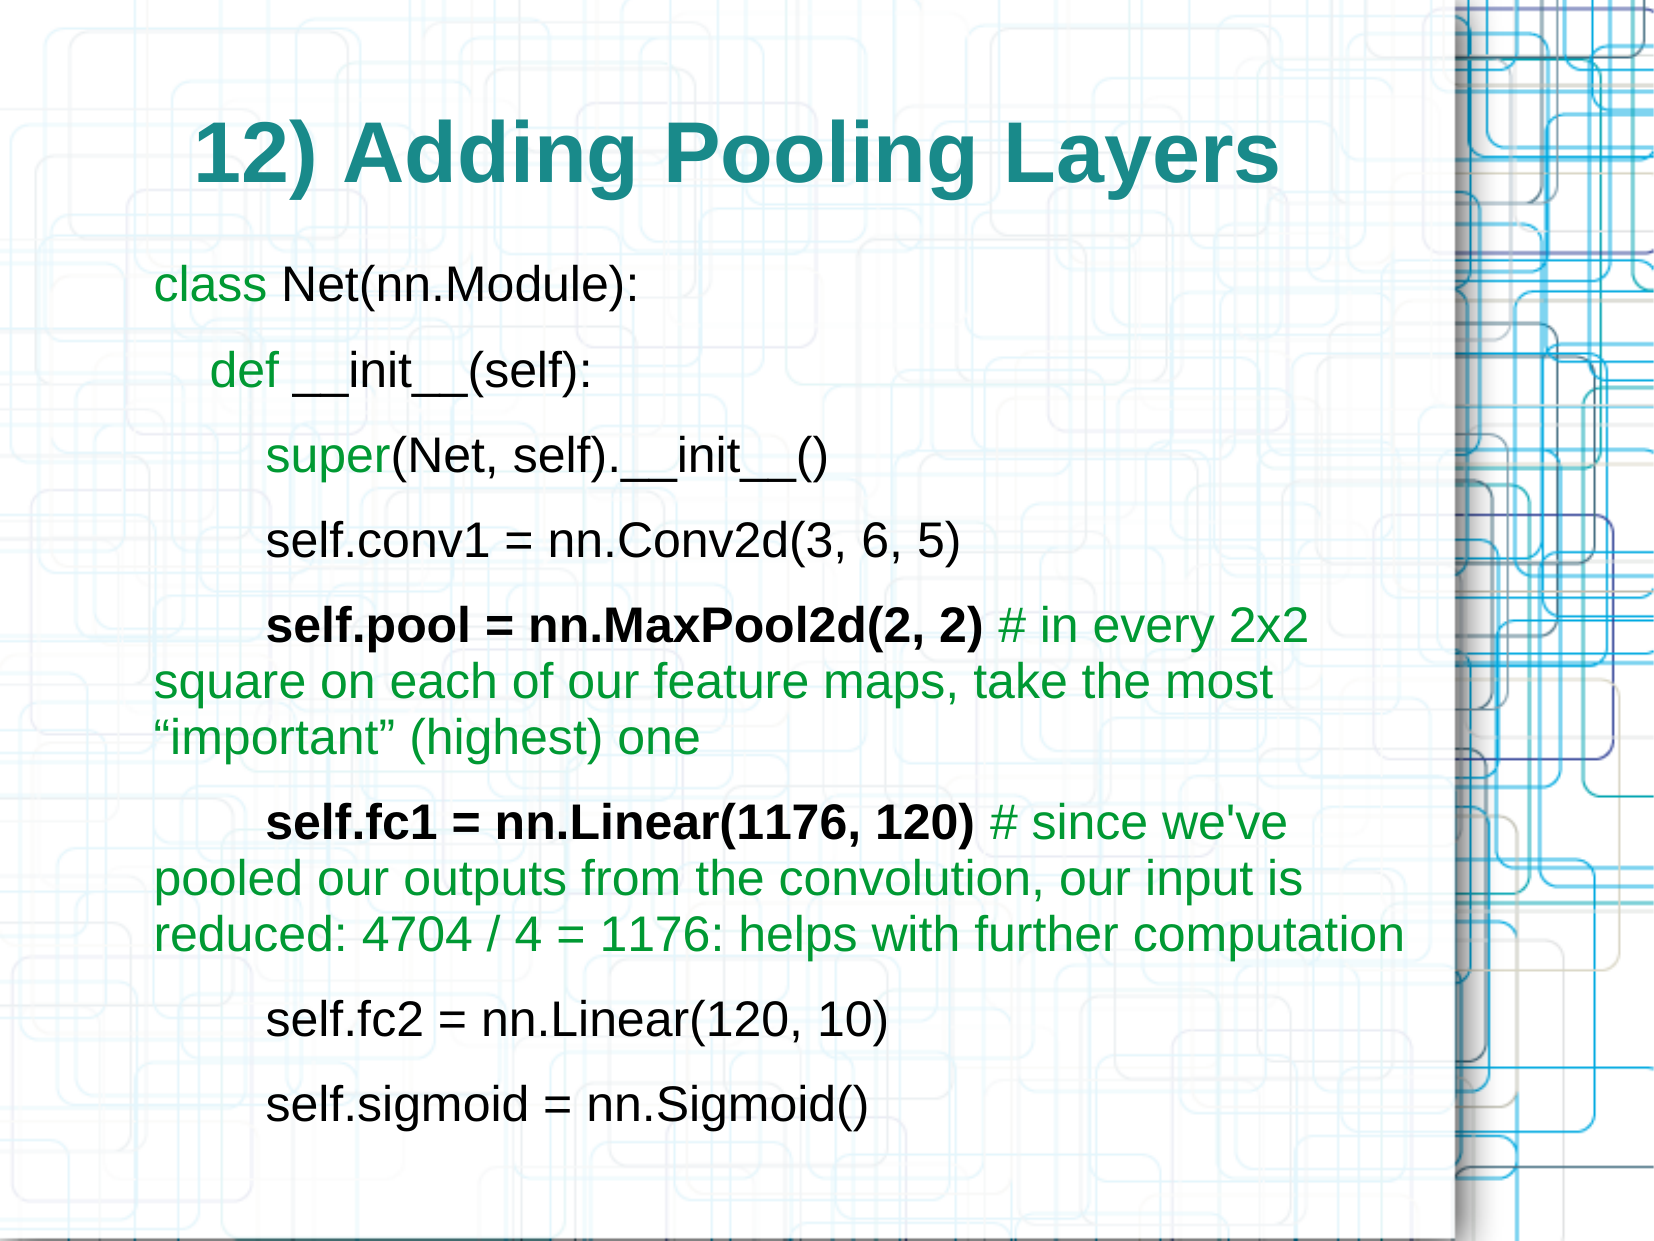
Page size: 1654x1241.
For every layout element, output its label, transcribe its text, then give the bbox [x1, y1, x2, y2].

list class Net(nn.Module): def __init__(self): super(Net, self).__init__() self.conv1 = nn.Conv2d(3, 6, 5) self.pool = nn.MaxPool2d(2, 2) # in every 2x2 square on each of our feature maps, take the most “important” (highest) one self.fc1 = nn.Linear(1176, 120) # since we've pooled our outputs from the convolution, our input is reduced: 4704 / 4 = 1176: helps with further computation self.fc2 = nn.Linear(120, 10) self.sigmoid = nn.Sigmoid() [82, 256, 1418, 1241]
title 12) Adding Pooling Layers [59, 49, 1418, 257]
picture [0, 0, 1654, 1241]
